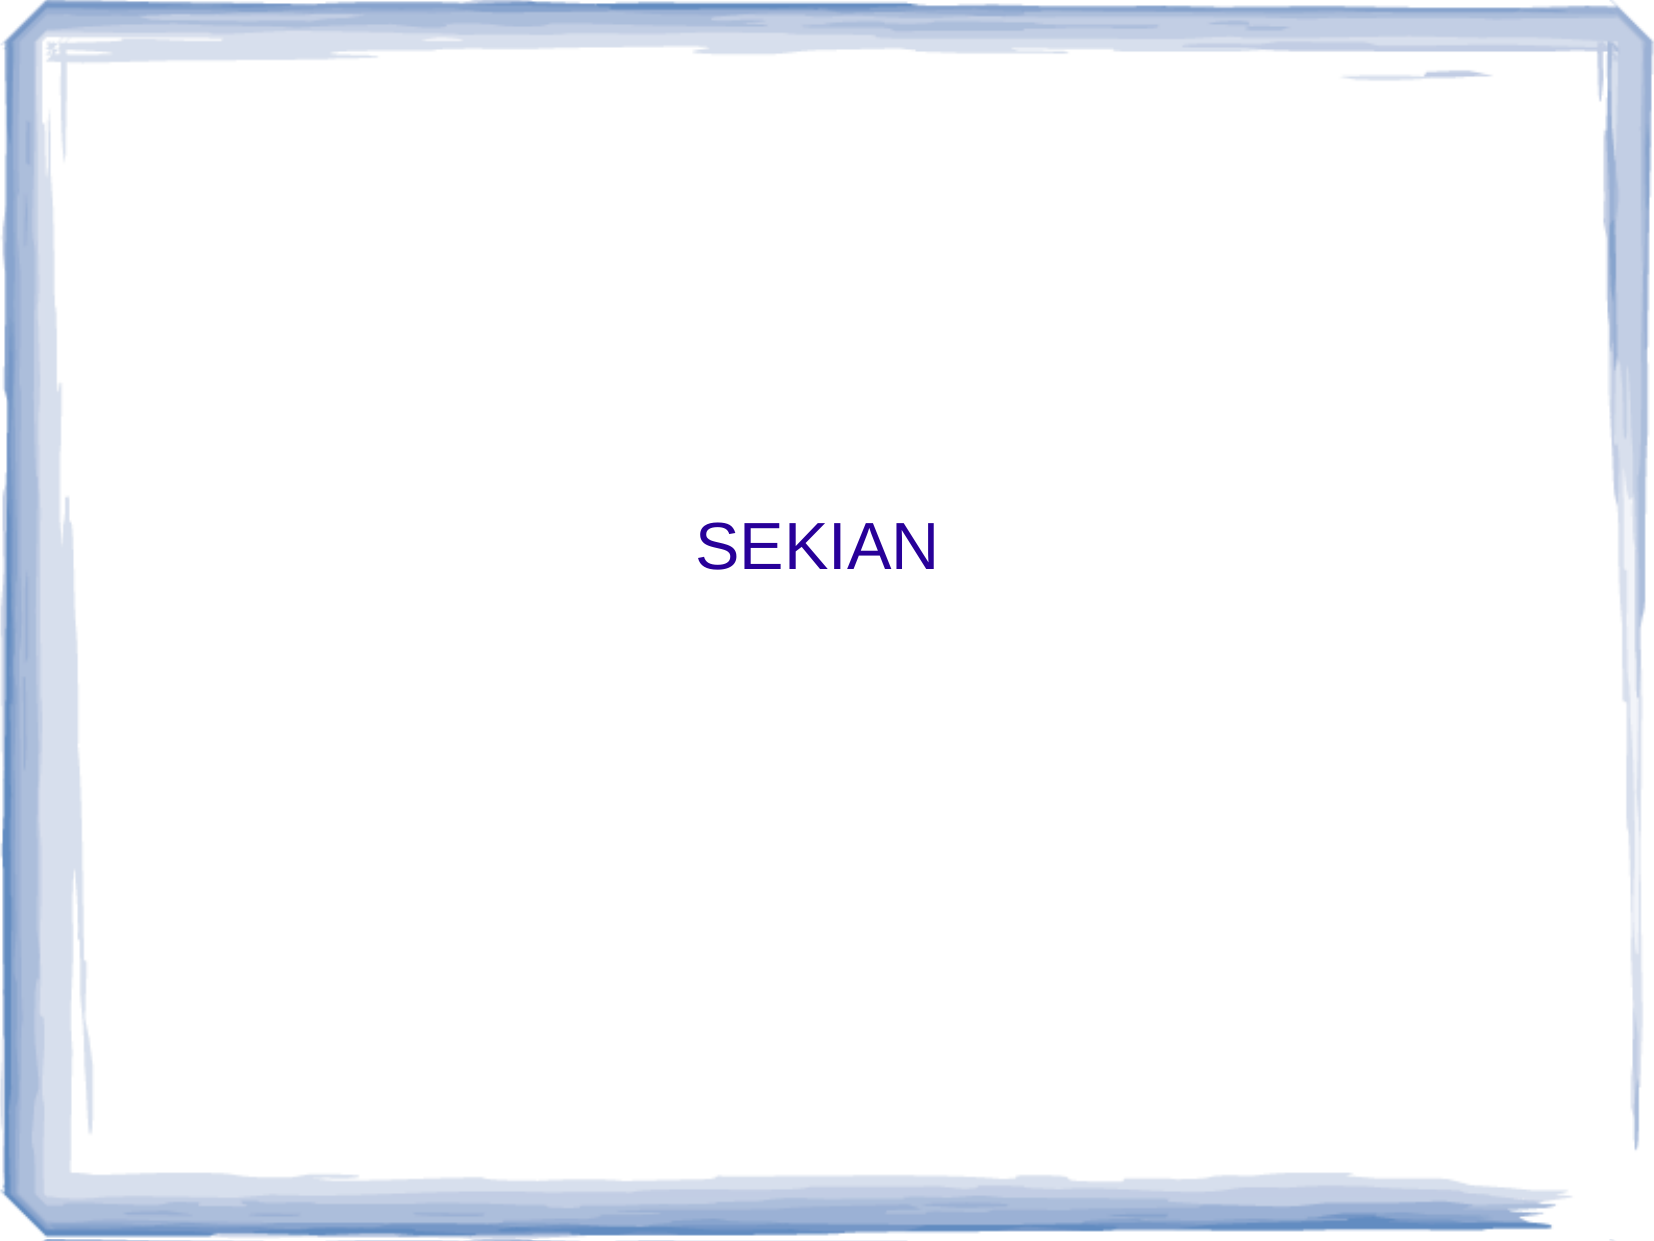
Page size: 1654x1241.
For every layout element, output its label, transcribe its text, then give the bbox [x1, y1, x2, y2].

picture [0, 0, 1654, 1241]
subtitle SEKIAN [82, 49, 1571, 1045]
